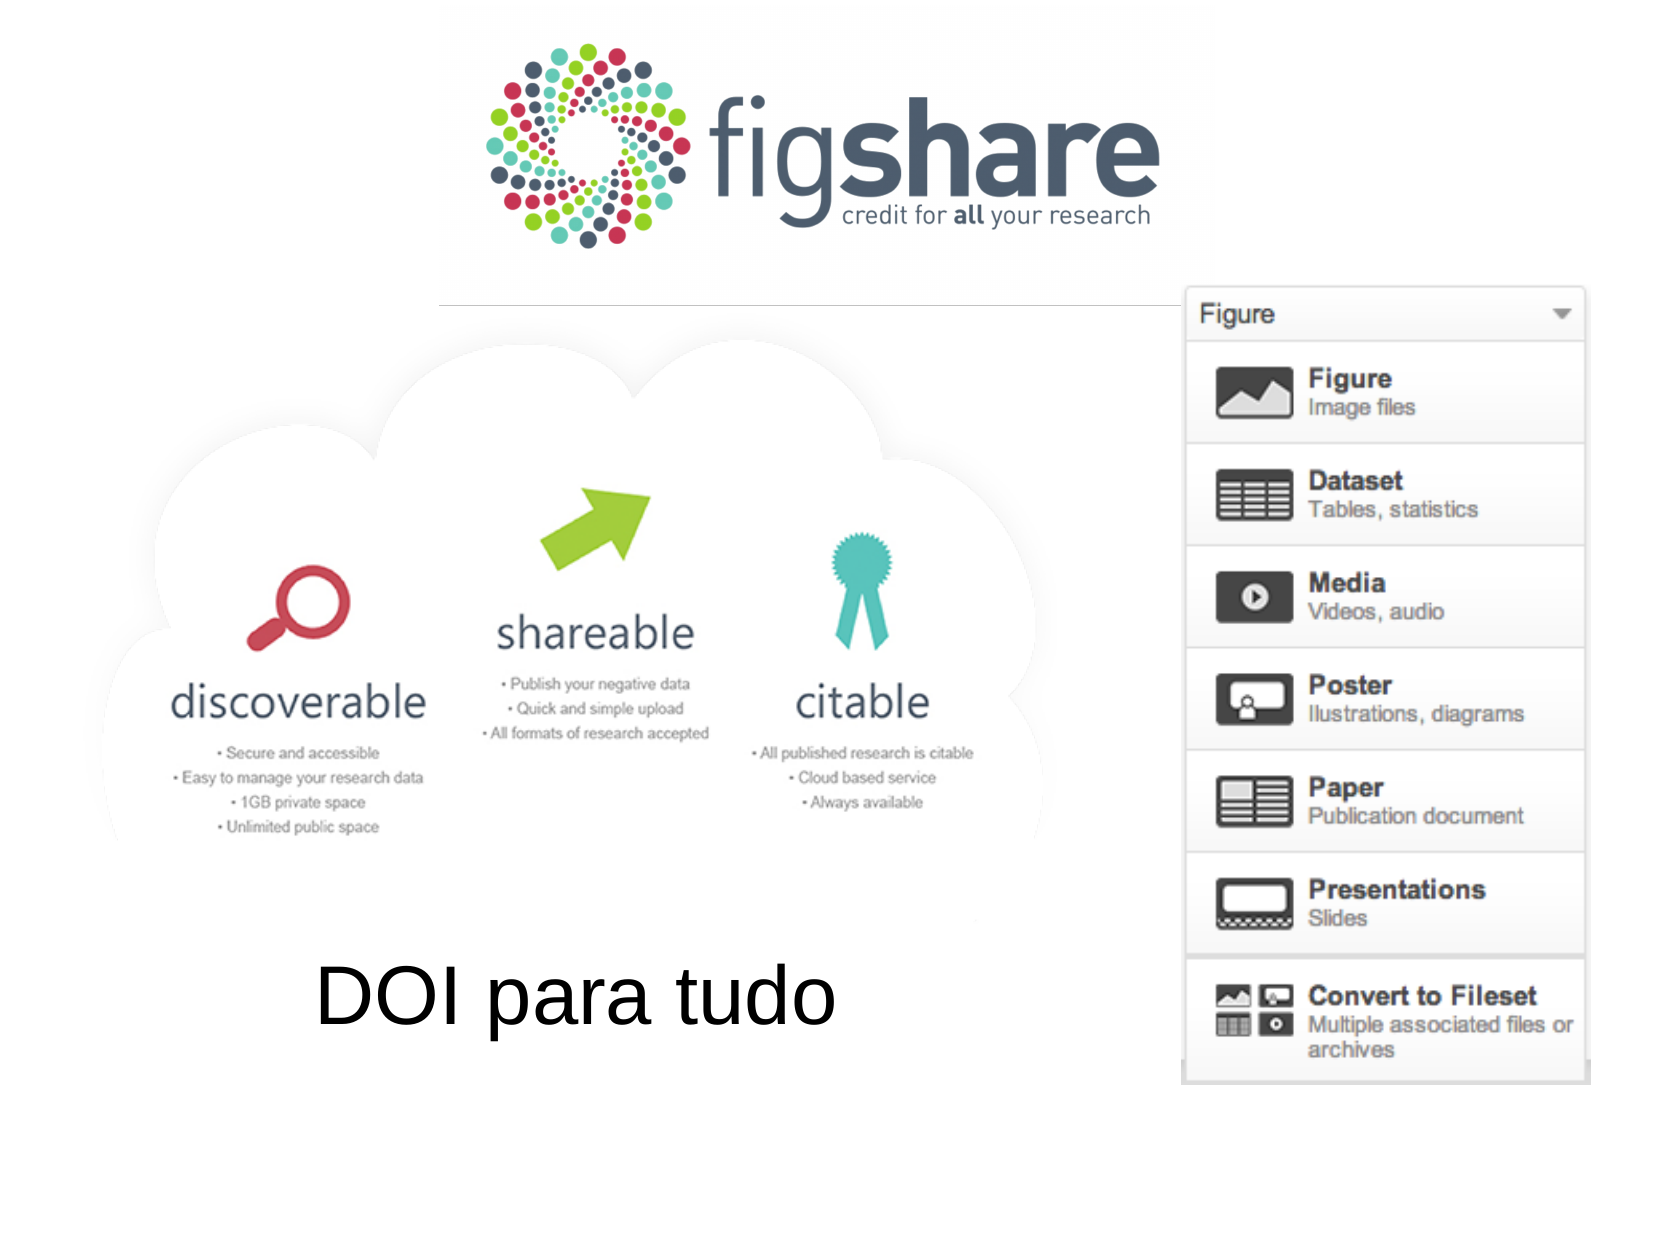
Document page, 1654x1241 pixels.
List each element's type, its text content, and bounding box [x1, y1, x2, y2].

text_box DOI para tudo [300, 942, 853, 1051]
picture [65, 5, 1591, 1086]
